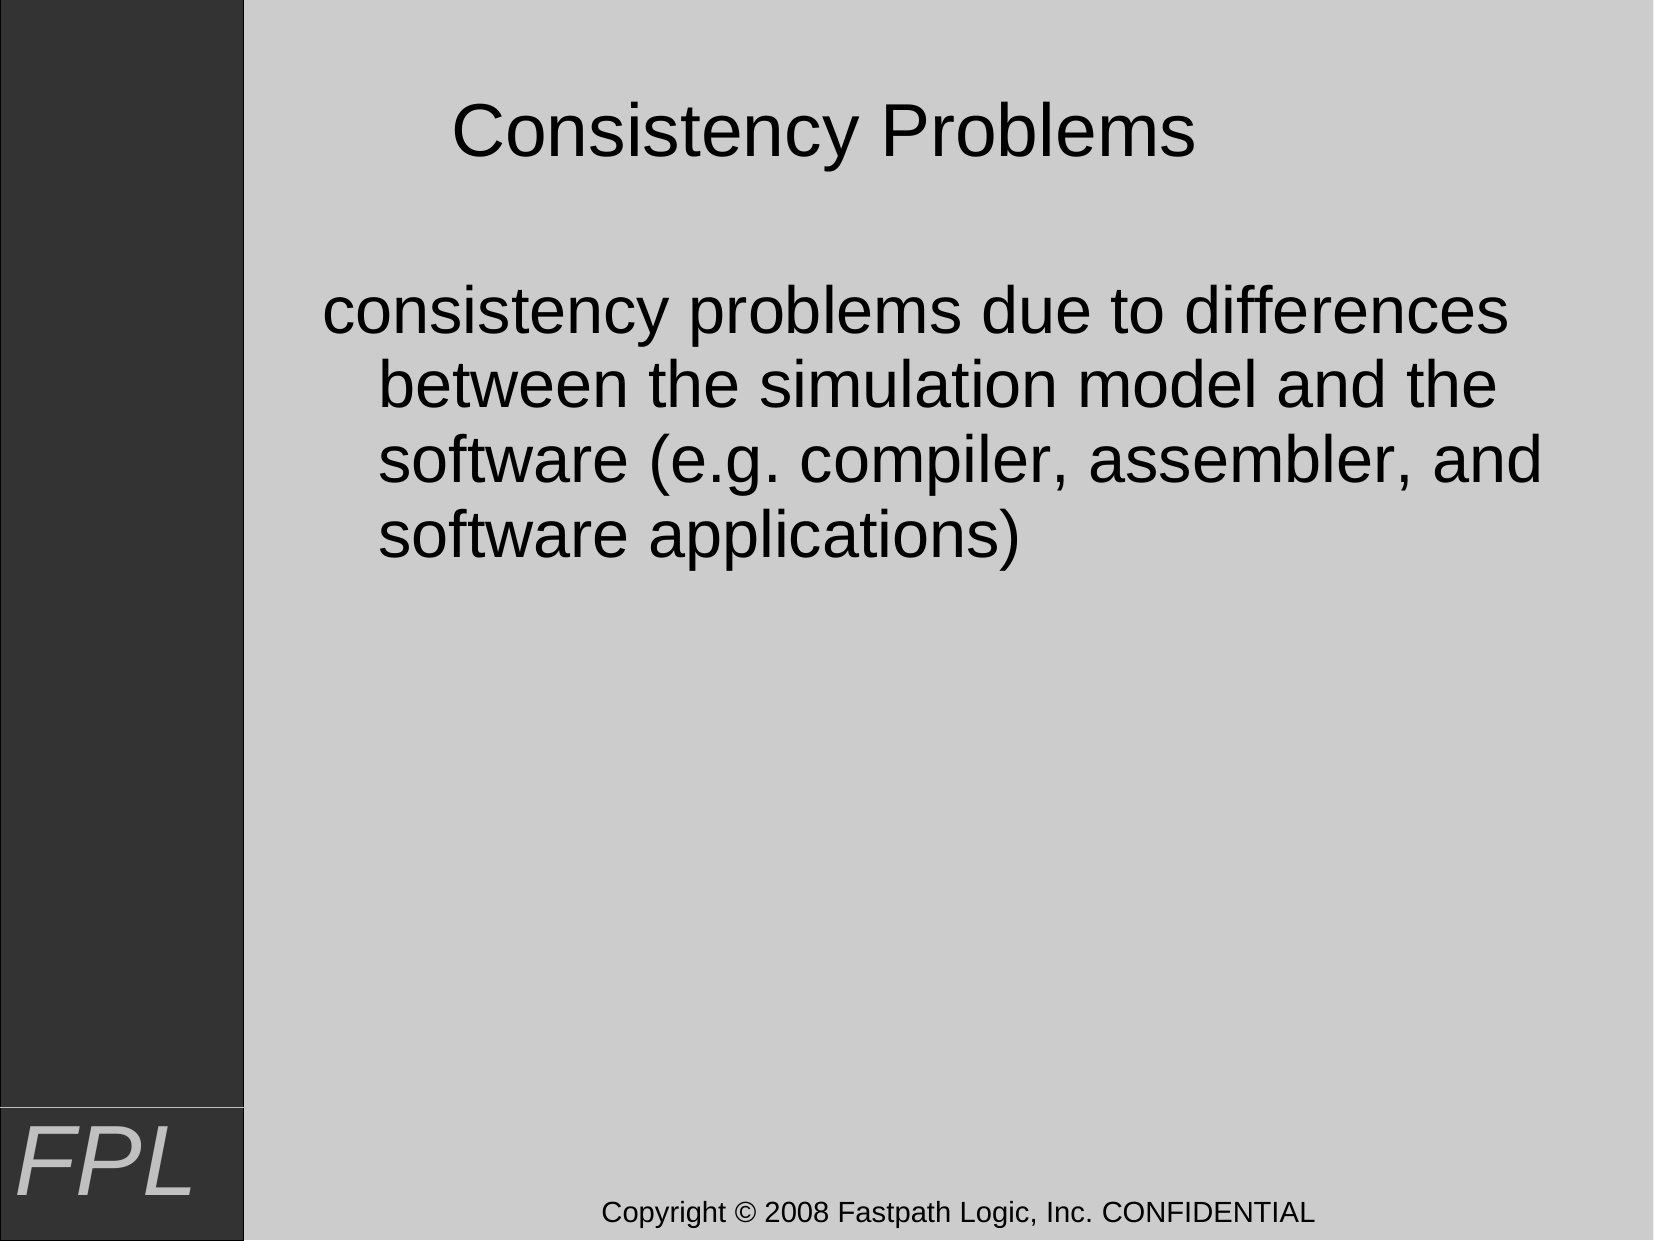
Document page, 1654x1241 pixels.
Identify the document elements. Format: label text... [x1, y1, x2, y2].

title Consistency Problems [118, 48, 1531, 212]
list consistency problems due to differences between the simulation model and the software (e.g. compiler, assembler, and software applications) [322, 272, 1635, 1179]
